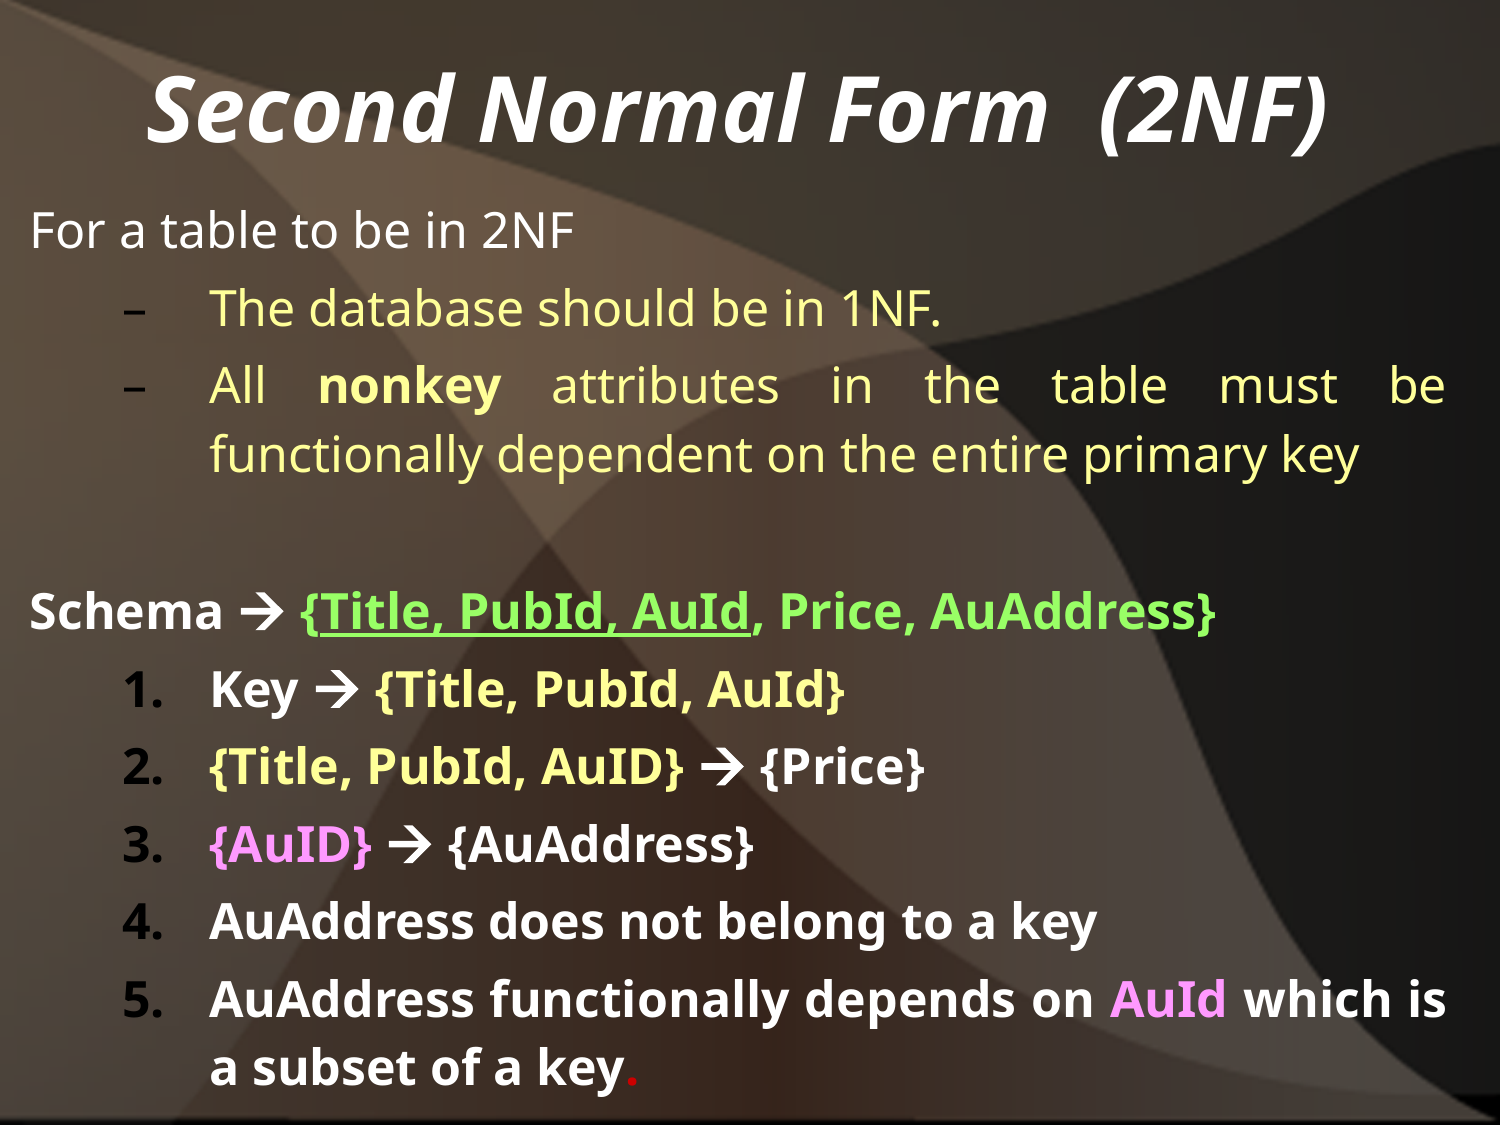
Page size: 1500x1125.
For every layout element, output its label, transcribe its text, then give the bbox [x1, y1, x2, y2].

list For a table to be in 2NF The database should be in 1NF. All nonkey attributes in the table must be functionally dependent on the entire primary key Schema  {Title, PubId, AuId, Price, AuAddress} Key  {Title, PubId, AuId} {Title, PubId, AuID}  {Price} {AuID}  {AuAddress} AuAddress does not belong to a key AuAddress functionally depends on AuId which is a subset of a key. [15, 187, 1463, 1036]
text_box Second Normal Form (2NF) [112, 12, 1388, 200]
picture [0, 0, 1500, 1125]
